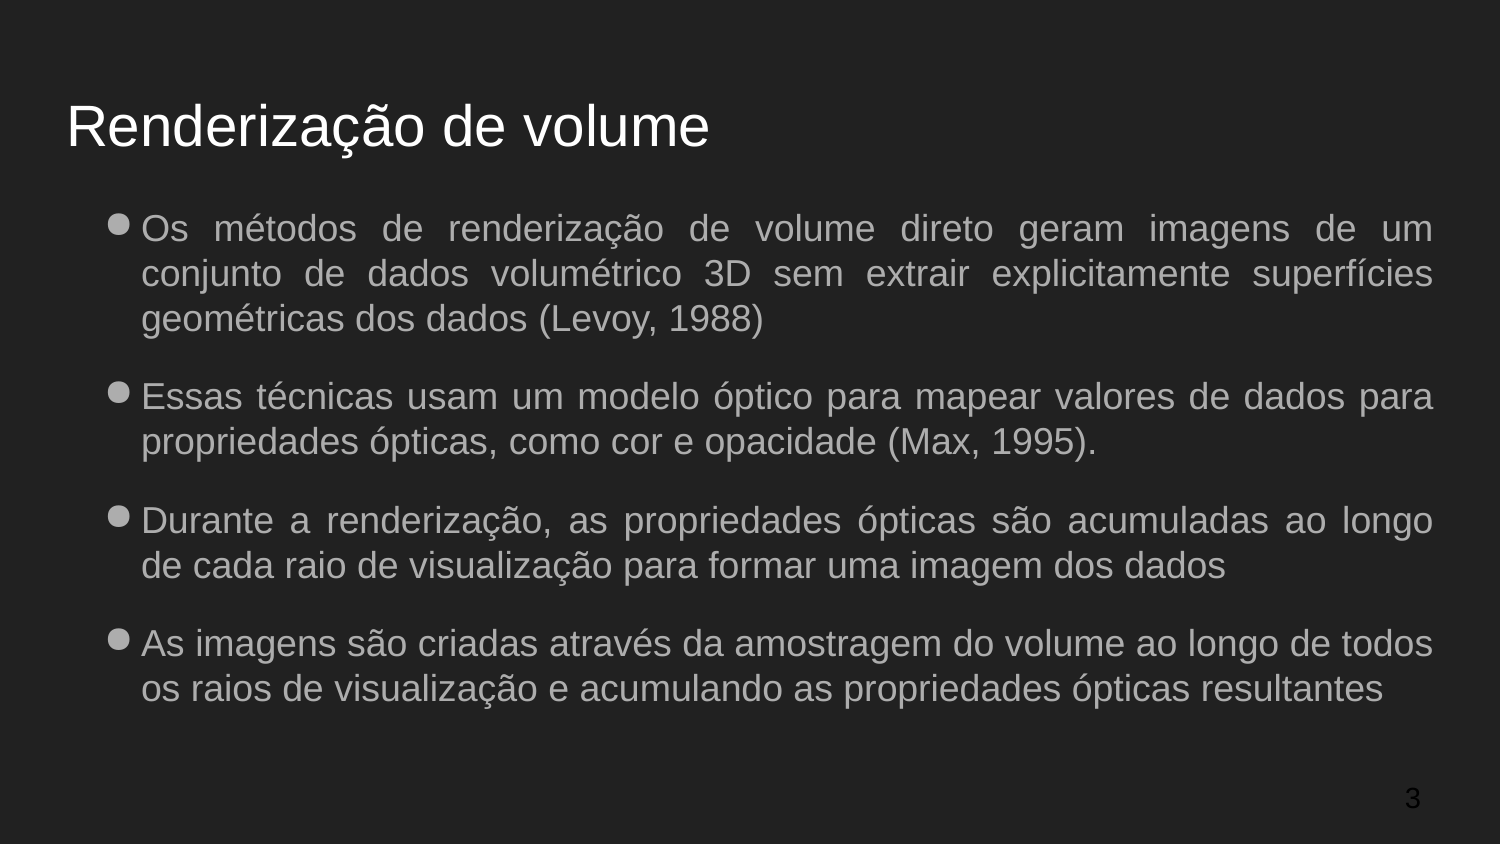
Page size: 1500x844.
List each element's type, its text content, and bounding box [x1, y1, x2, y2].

list Os métodos de renderização de volume direto geram imagens de um conjunto de dados volumétrico 3D sem extrair explicitamente superfícies geométricas dos dados (Levoy, 1988) Essas técnicas usam um modelo óptico para mapear valores de dados para propriedades ópticas, como cor e opacidade (Max, 1995). Durante a renderização, as propriedades ópticas são acumuladas ao longo de cada raio de visualização para formar uma imagem dos dados As imagens são criadas através da amostragem do volume ao longo de todos os raios de visualização e acumulando as propriedades ópticas resultantes [51, 189, 1449, 750]
title Renderização de volume [51, 72, 1449, 167]
slide_number <number> [1389, 764, 1480, 830]
